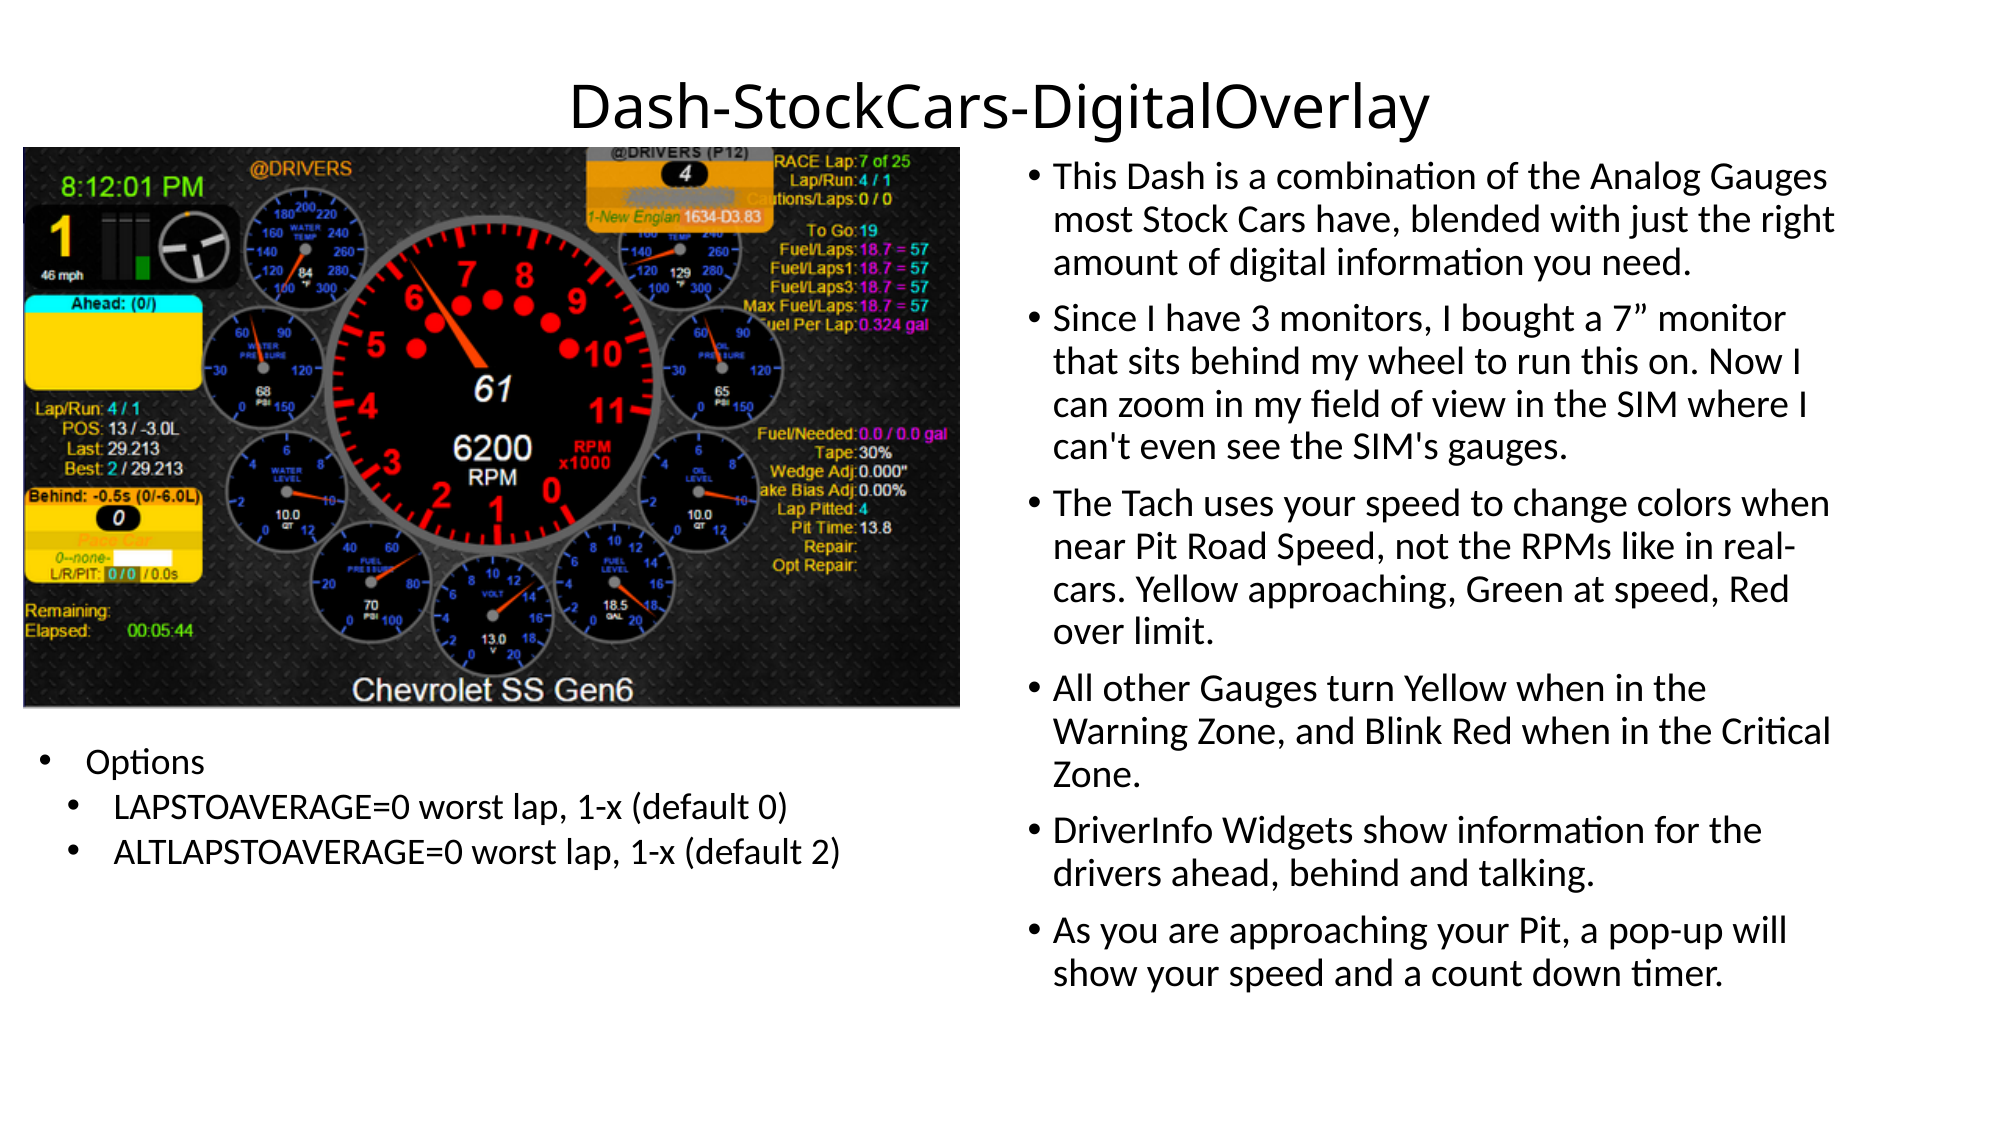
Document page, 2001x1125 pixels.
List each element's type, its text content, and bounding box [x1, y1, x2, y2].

picture [23, 147, 960, 709]
title Dash-StockCars-DigitalOverlay [137, 59, 1863, 148]
text_box Options LAPSTOAVERAGE=0 worst lap, 1-x (default 0) ALTLAPSTOAVERAGE=0 worst lap, 1-x (default 2) [23, 729, 891, 925]
list This Dash is a combination of the Analog Gauges most Stock Cars have, blended with just the right amount of digital information you need. Since I have 3 monitors, I bought a 7” monitor that sits behind my wheel to run this on. Now I can zoom in my field of view in the SIM where I can't even see the SIM's gauges. The Tach uses your speed to change colors when near Pit Road Speed, not the RPMs like in real-cars. Yellow approaching, Green at speed, Red over limit. All other Gauges turn Yellow when in the Warning Zone, and Blink Red when in the Critical Zone. DriverInfo Widgets show information for the drivers ahead, behind and talking. As you are approaching your Pit, a pop-up will show your speed and a count down timer. [1012, 147, 1863, 1014]
